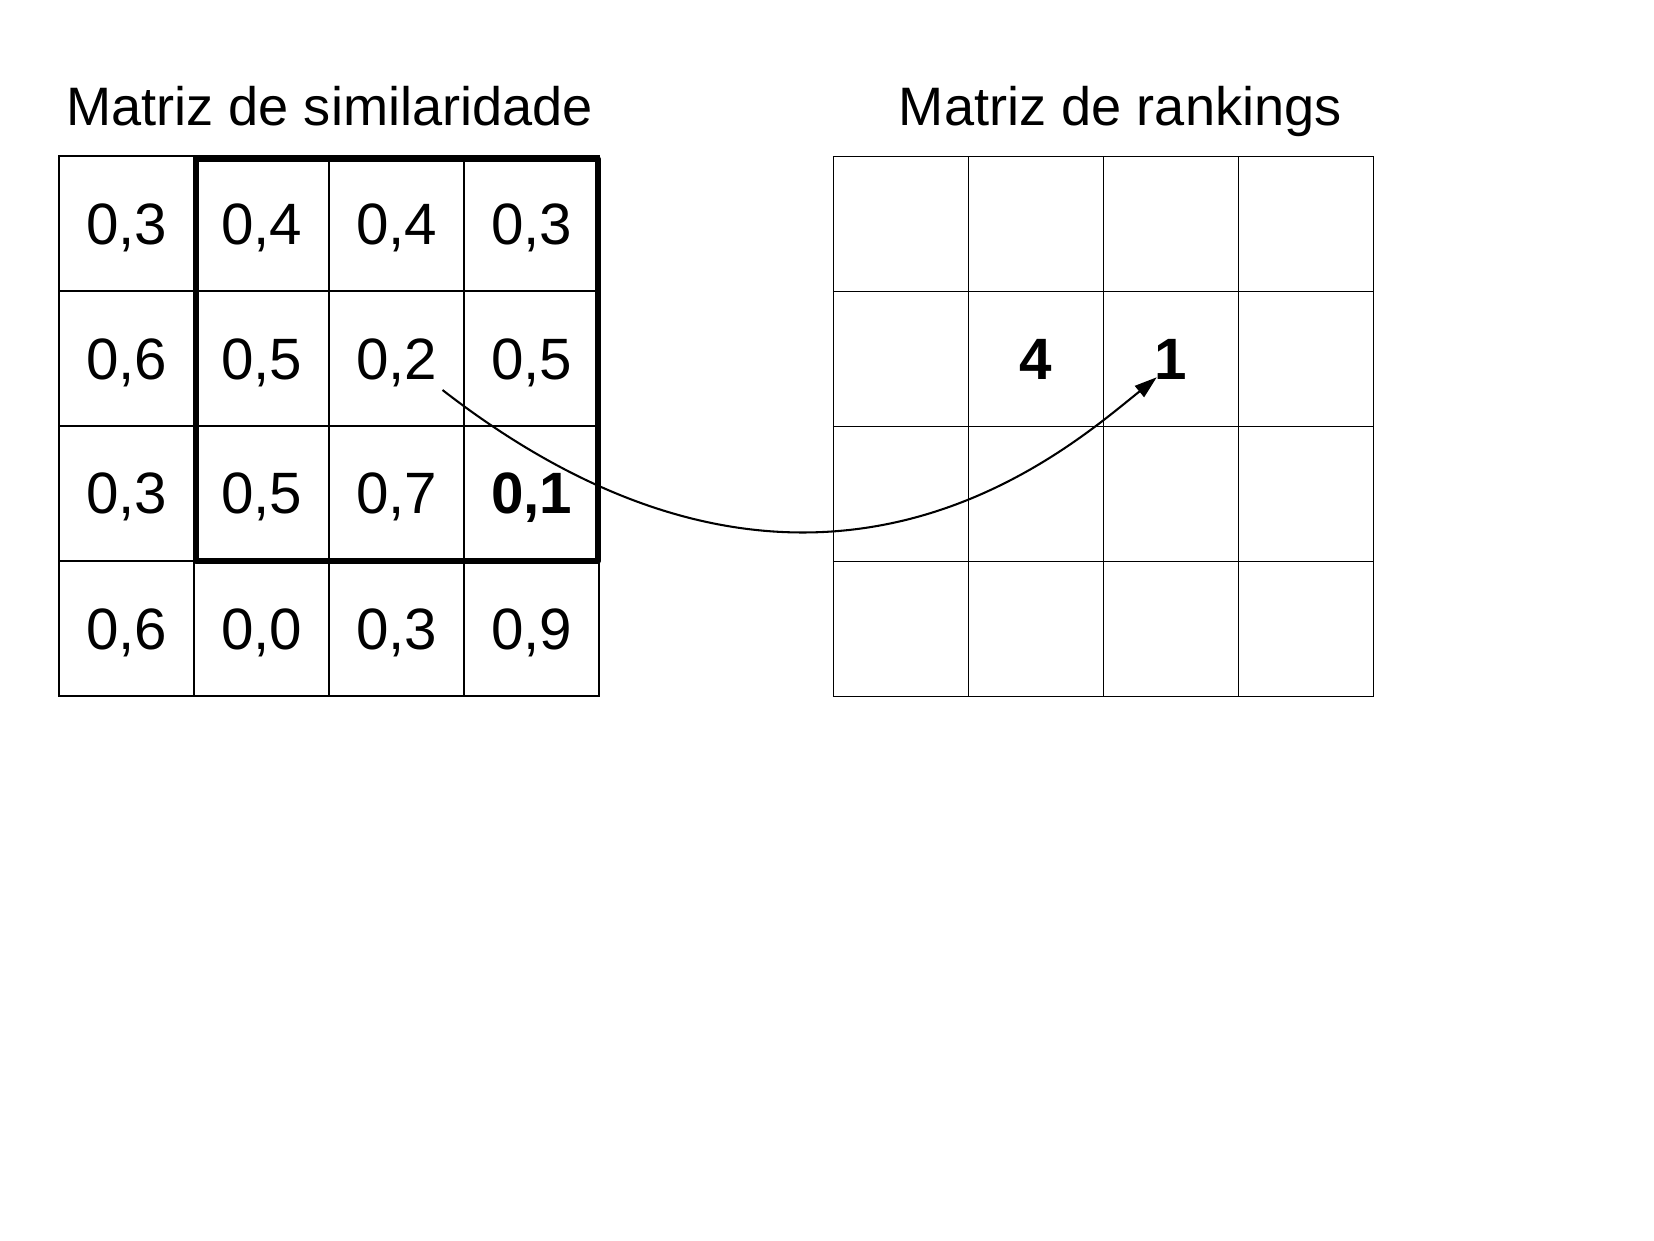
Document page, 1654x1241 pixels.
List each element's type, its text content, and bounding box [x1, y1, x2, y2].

table_header 0,3 [465, 162, 595, 290]
table_header [1239, 157, 1373, 291]
table_cell [969, 562, 1103, 696]
table_cell 0,1 [465, 427, 595, 558]
table_header 0,3 [60, 157, 193, 290]
table_header 0,4 [330, 162, 463, 290]
table_cell [834, 562, 968, 696]
table_header [969, 157, 1103, 291]
table_cell 0,3 [60, 427, 193, 560]
text_box Matriz de similaridade [51, 69, 610, 145]
table_cell 0,2 [330, 292, 463, 425]
table_header [1104, 157, 1238, 291]
table_cell 0,1 [498, 427, 595, 482]
table_cell 0,3 [330, 564, 463, 695]
table_cell [834, 427, 968, 561]
table_cell [969, 427, 1103, 561]
table_cell [1239, 562, 1373, 696]
table_cell [1104, 427, 1238, 561]
table_cell 0,5 [199, 427, 328, 558]
table_cell 0,0 [195, 564, 328, 695]
table_cell 0,6 [60, 292, 193, 425]
table_cell 4 [969, 292, 1103, 426]
table_cell 0,5 [199, 292, 328, 425]
table_cell 0,6 [60, 562, 193, 695]
table_cell [1239, 292, 1373, 426]
table_cell 1 [1104, 292, 1238, 426]
table_header 0,4 [199, 162, 328, 290]
table_cell 0,5 [465, 292, 595, 425]
table_cell [1239, 427, 1373, 561]
table_header [834, 157, 968, 291]
table_cell 0,7 [330, 427, 463, 558]
table_cell [1104, 562, 1238, 696]
table_cell 0,9 [465, 564, 598, 695]
table_cell 0,5 [465, 409, 487, 425]
table_cell [834, 292, 968, 426]
text_box Matriz de rankings [884, 69, 1358, 145]
